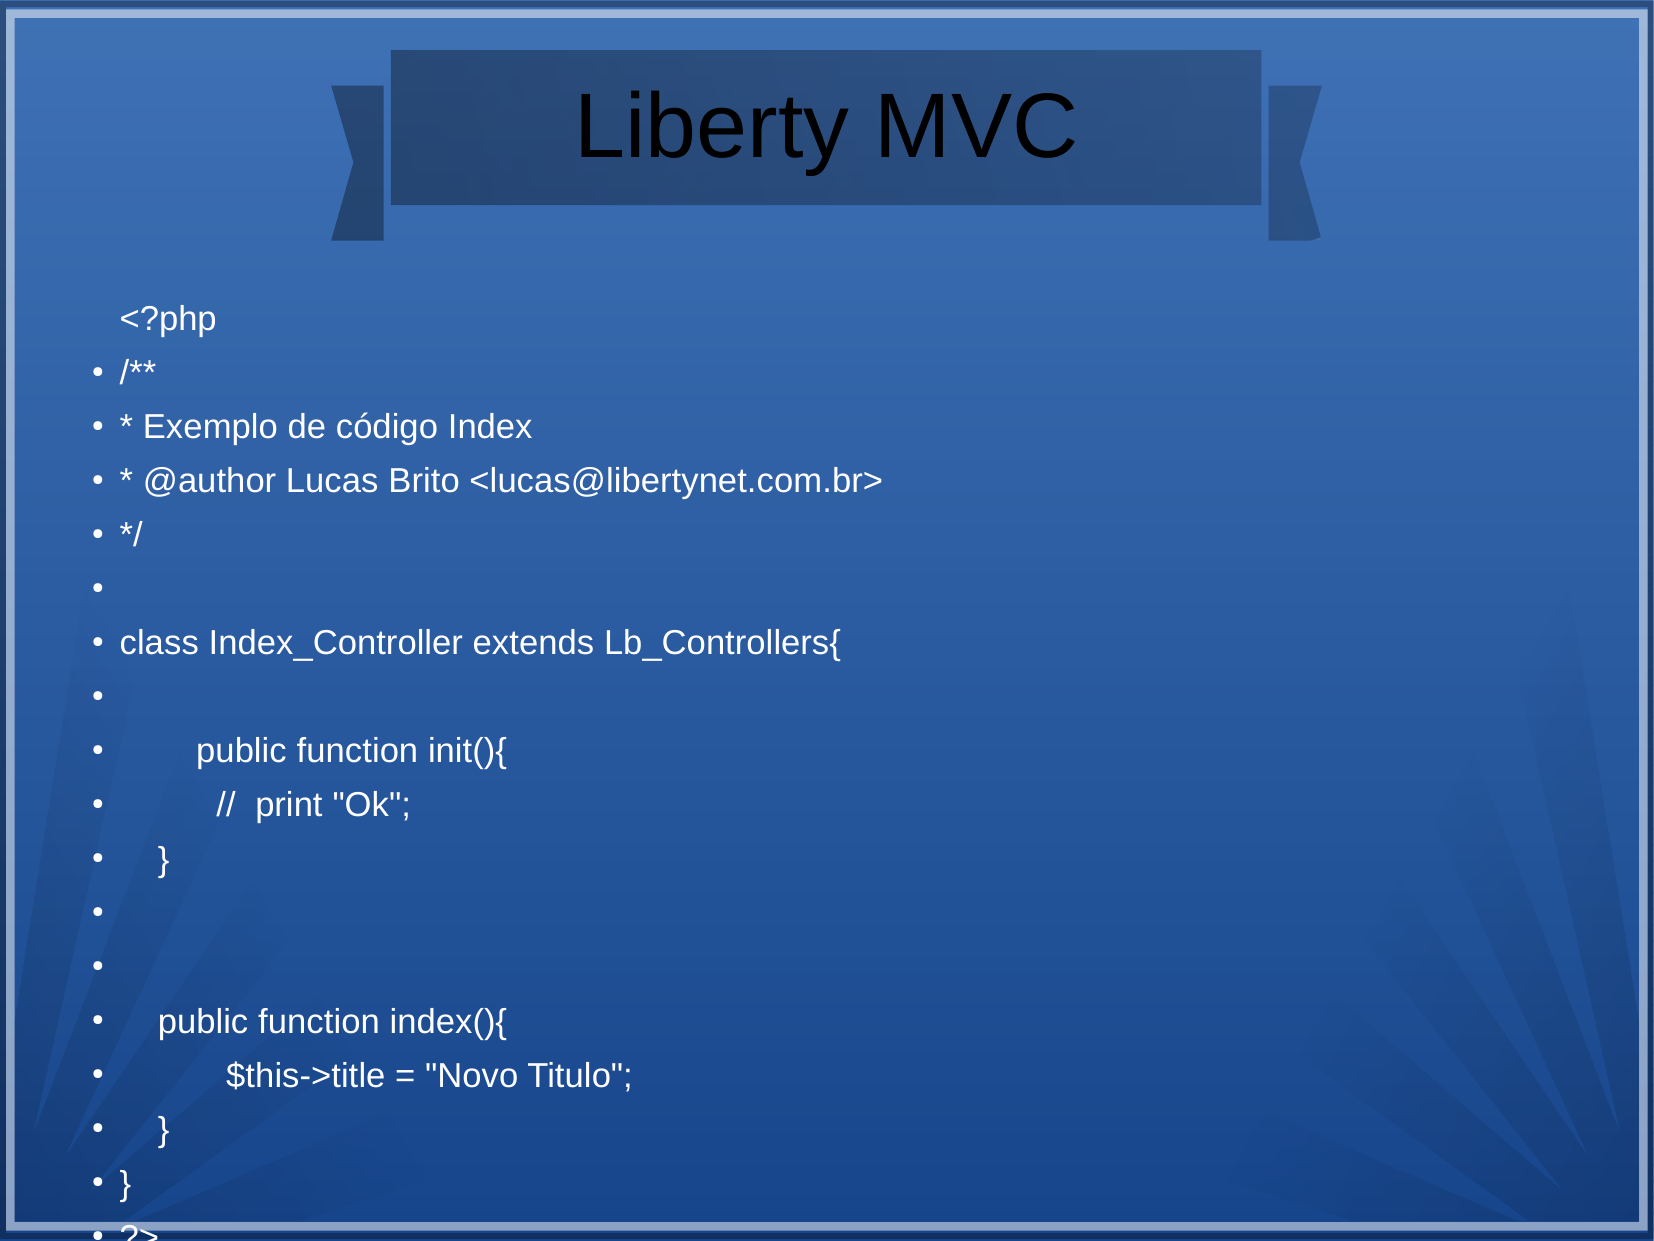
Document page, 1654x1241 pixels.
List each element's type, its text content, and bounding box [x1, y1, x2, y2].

list <?php /** * Exemplo de código Index * @author Lucas Brito <lucas@libertynet.com.br> */ class Index_Controller extends Lb_Controllers{ public function init(){ // print "Ok"; } public function index(){ $this->title = "Novo Titulo"; } } ?> [82, 299, 1571, 1241]
title Liberty MVC [389, 47, 1264, 205]
